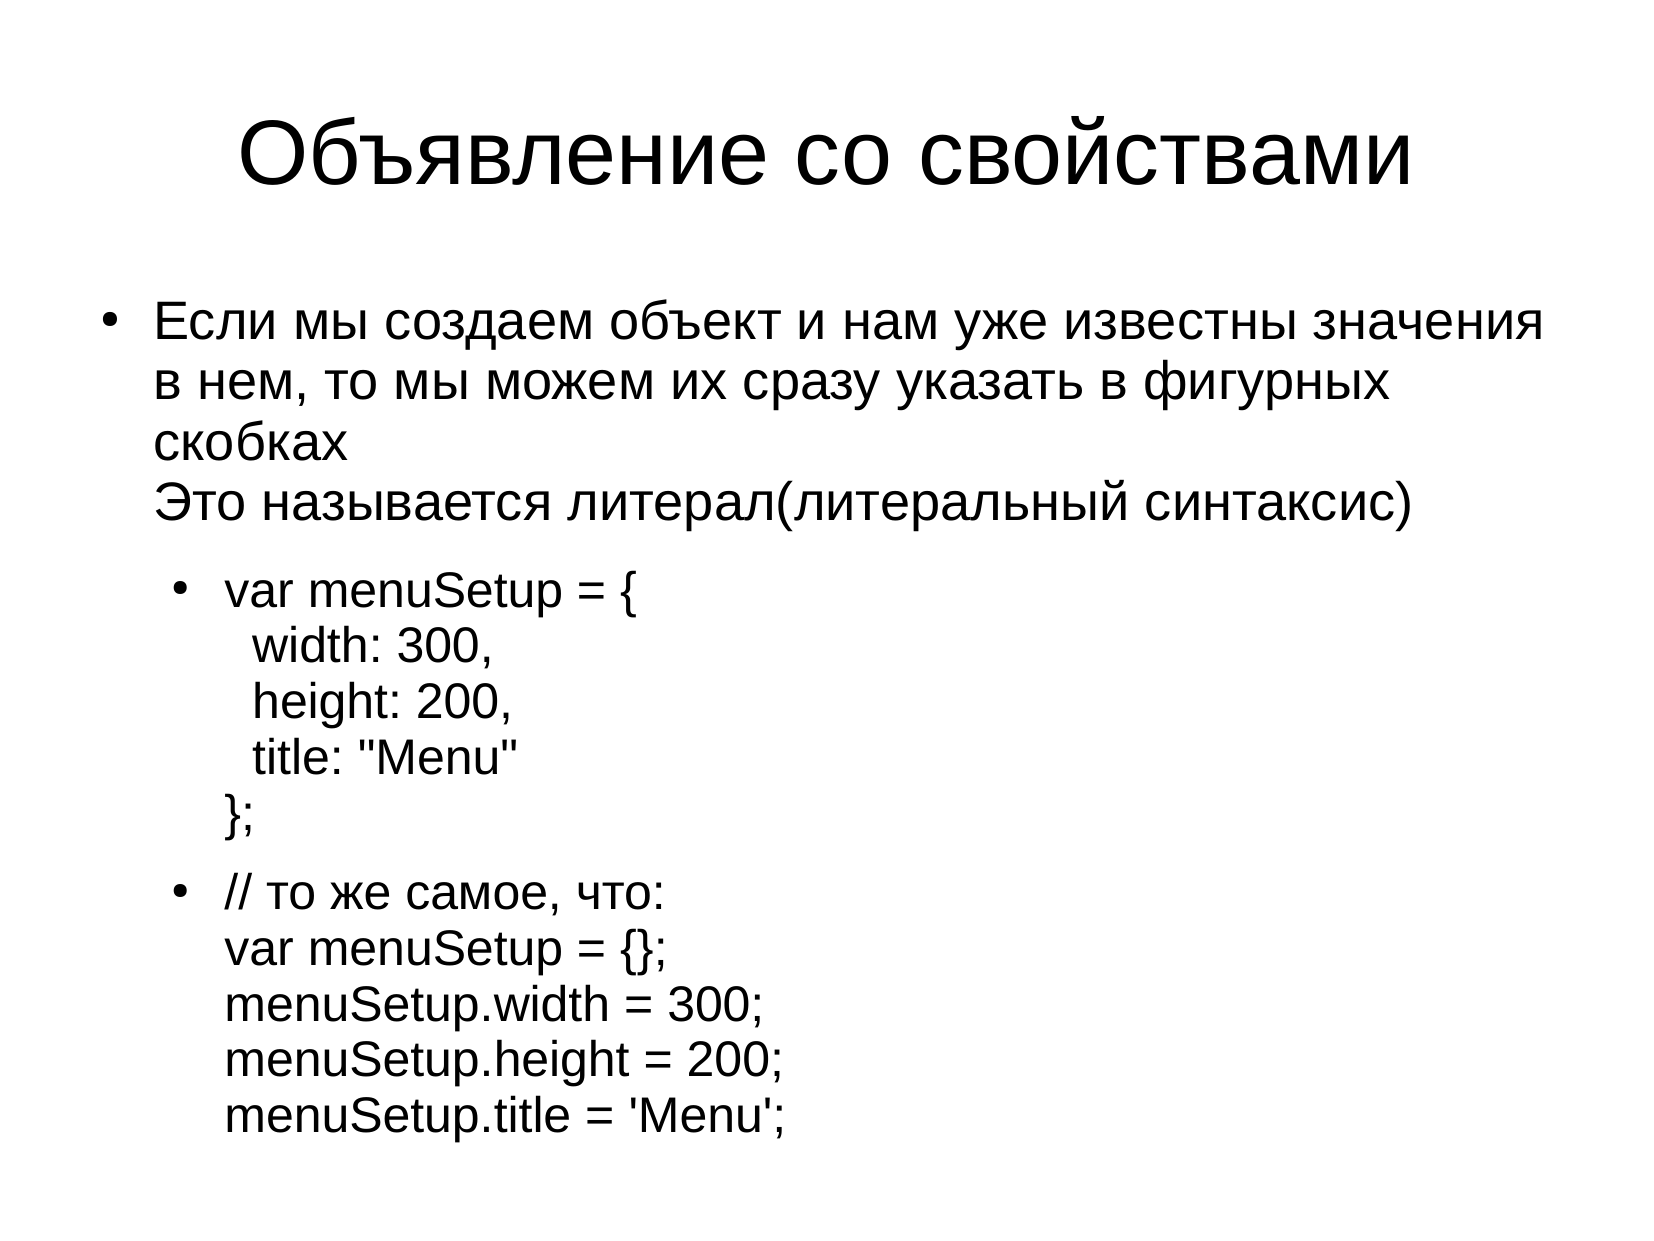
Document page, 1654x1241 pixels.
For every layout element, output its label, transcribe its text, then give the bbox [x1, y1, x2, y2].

list Если мы создаем объект и нам уже известны значения в нем, то мы можем их сразу указать в фигурных скобках Это называется литерал(литеральный синтаксис) var menuSetup = { width: 300, height: 200, title: "Menu" }; // то же самое, что: var menuSetup = {}; menuSetup.width = 300; menuSetup.height = 200; menuSetup.title = 'Menu'; [82, 290, 1571, 1144]
title Объявление со свойствами [82, 49, 1571, 257]
